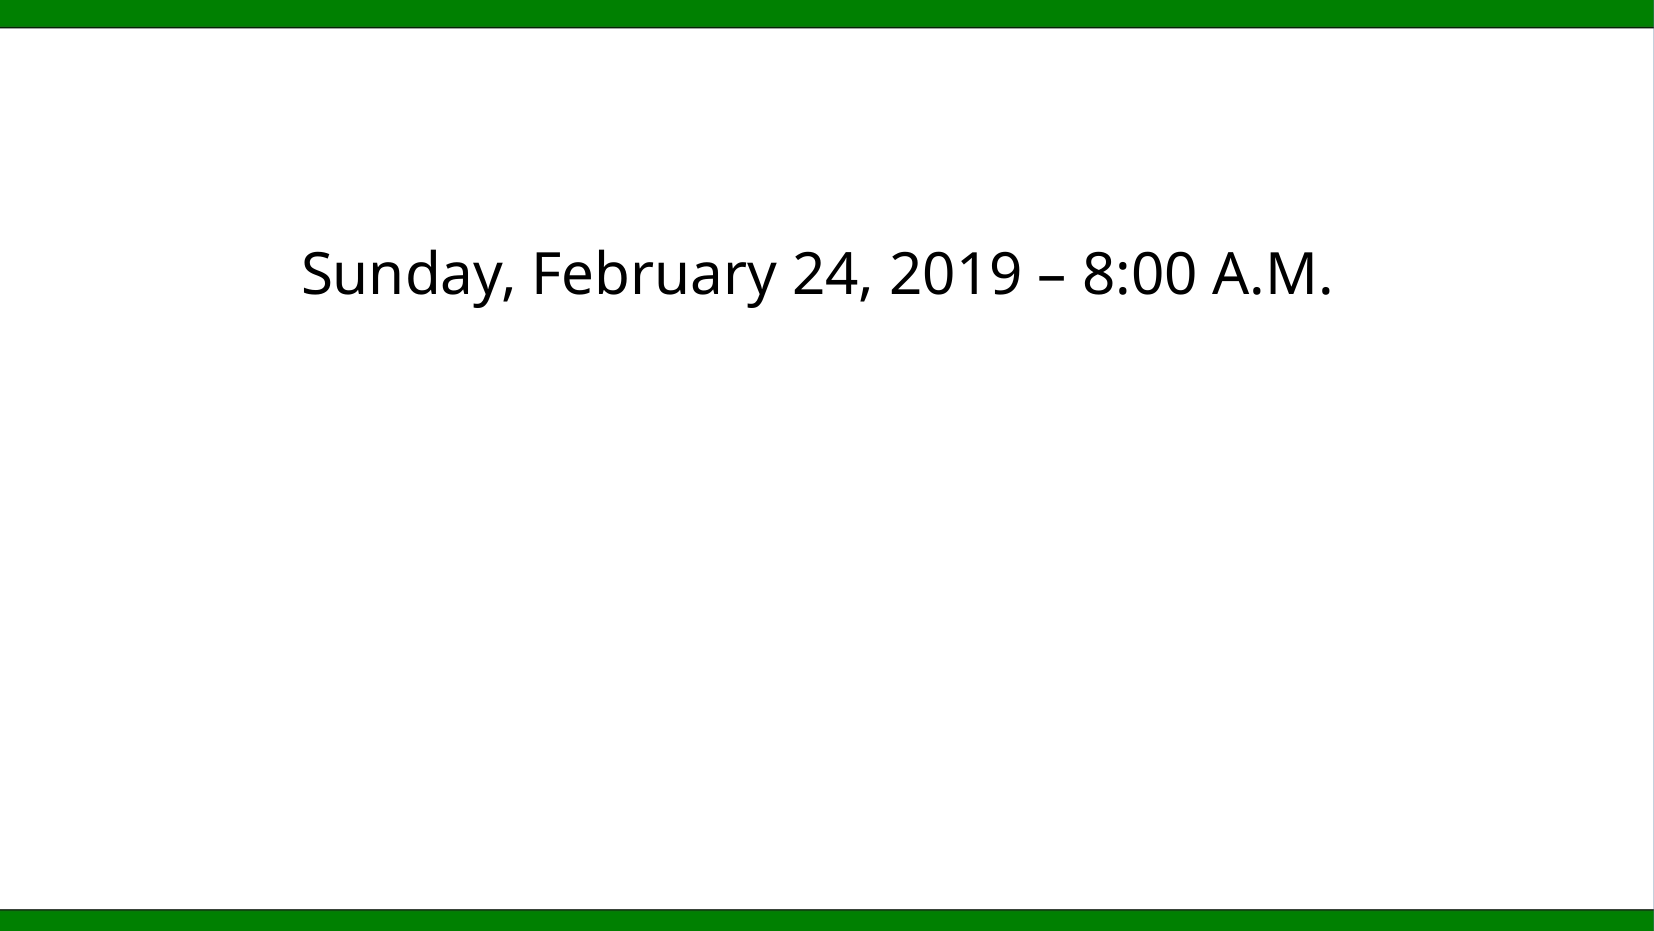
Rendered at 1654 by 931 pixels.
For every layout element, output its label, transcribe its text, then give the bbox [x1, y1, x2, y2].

text_box Sunday, February 24, 2019 – 8:00 A.M. [255, 225, 1381, 318]
picture [0, 0, 1654, 931]
